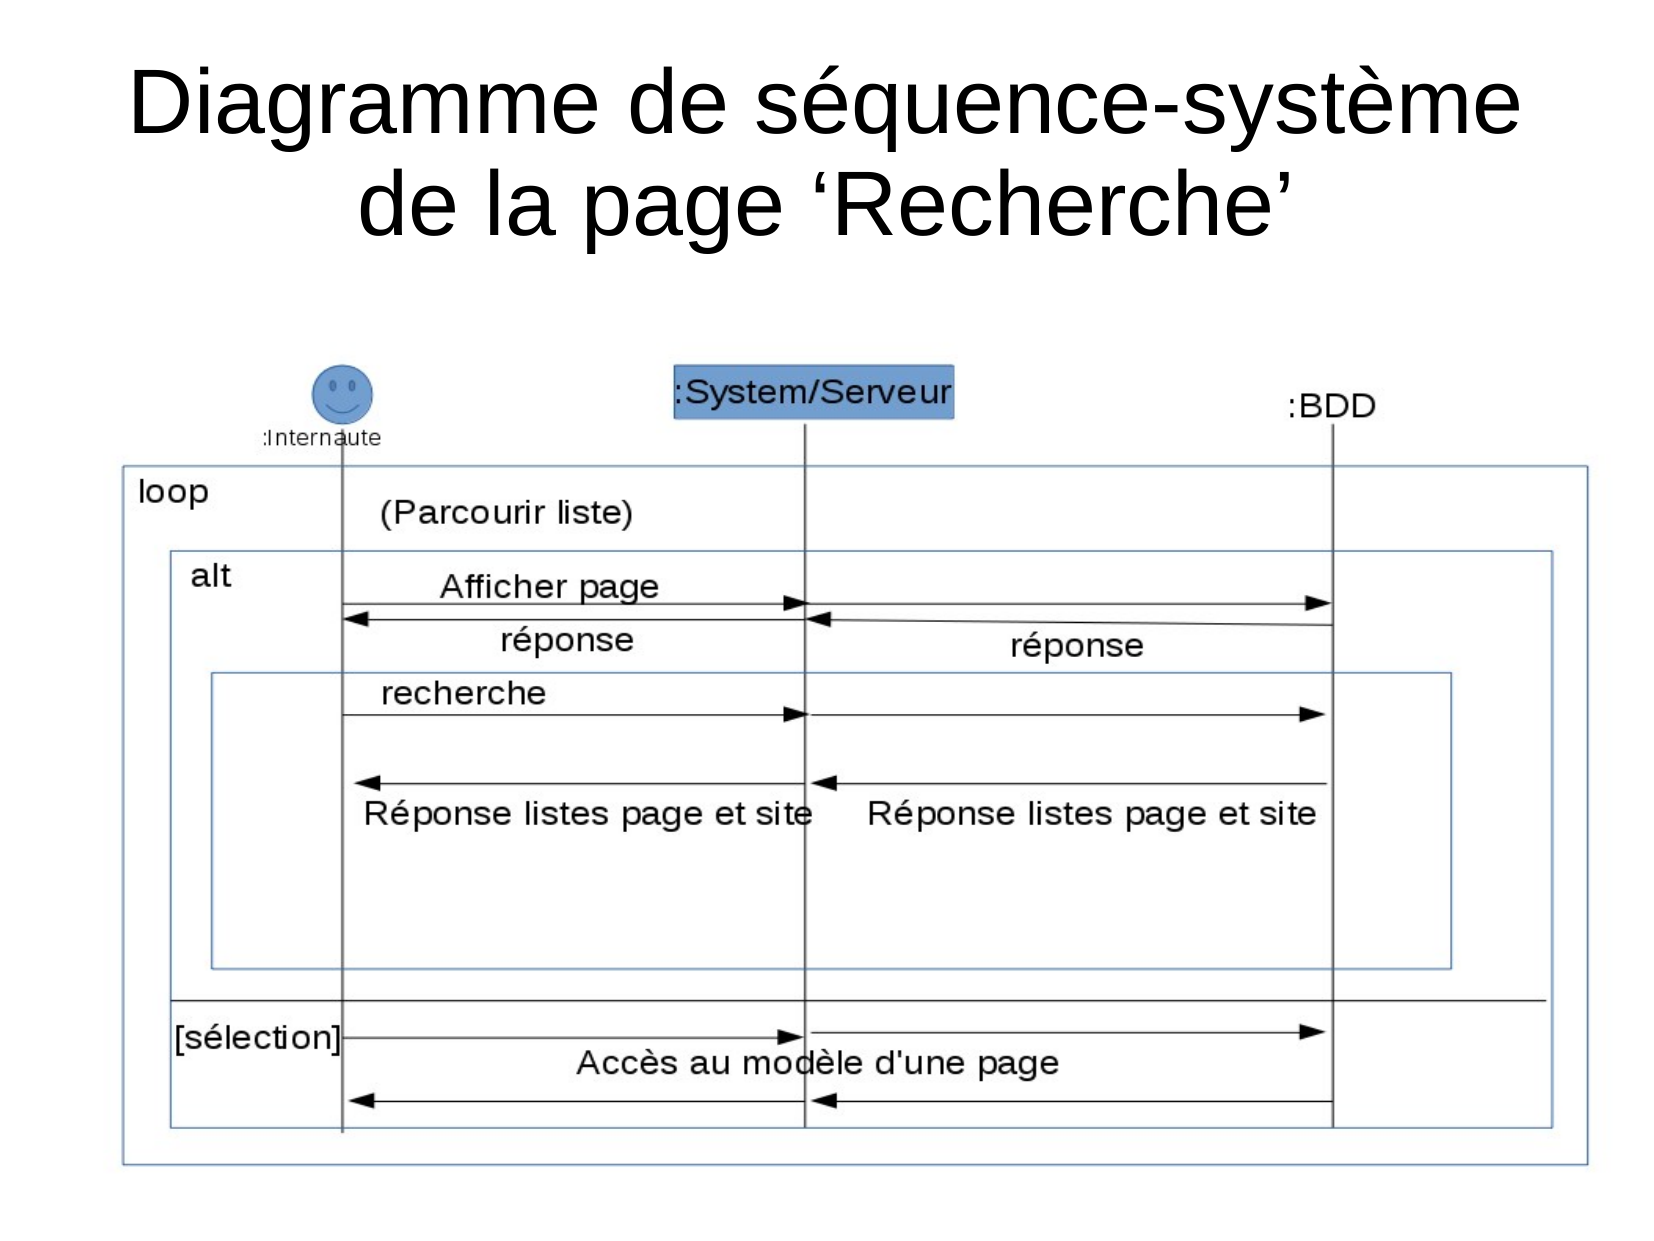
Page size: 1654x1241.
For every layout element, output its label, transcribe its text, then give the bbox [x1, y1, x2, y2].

title Diagramme de séquence-système de la page ‘Recherche’ [82, 49, 1571, 257]
picture [4, 275, 1654, 1241]
